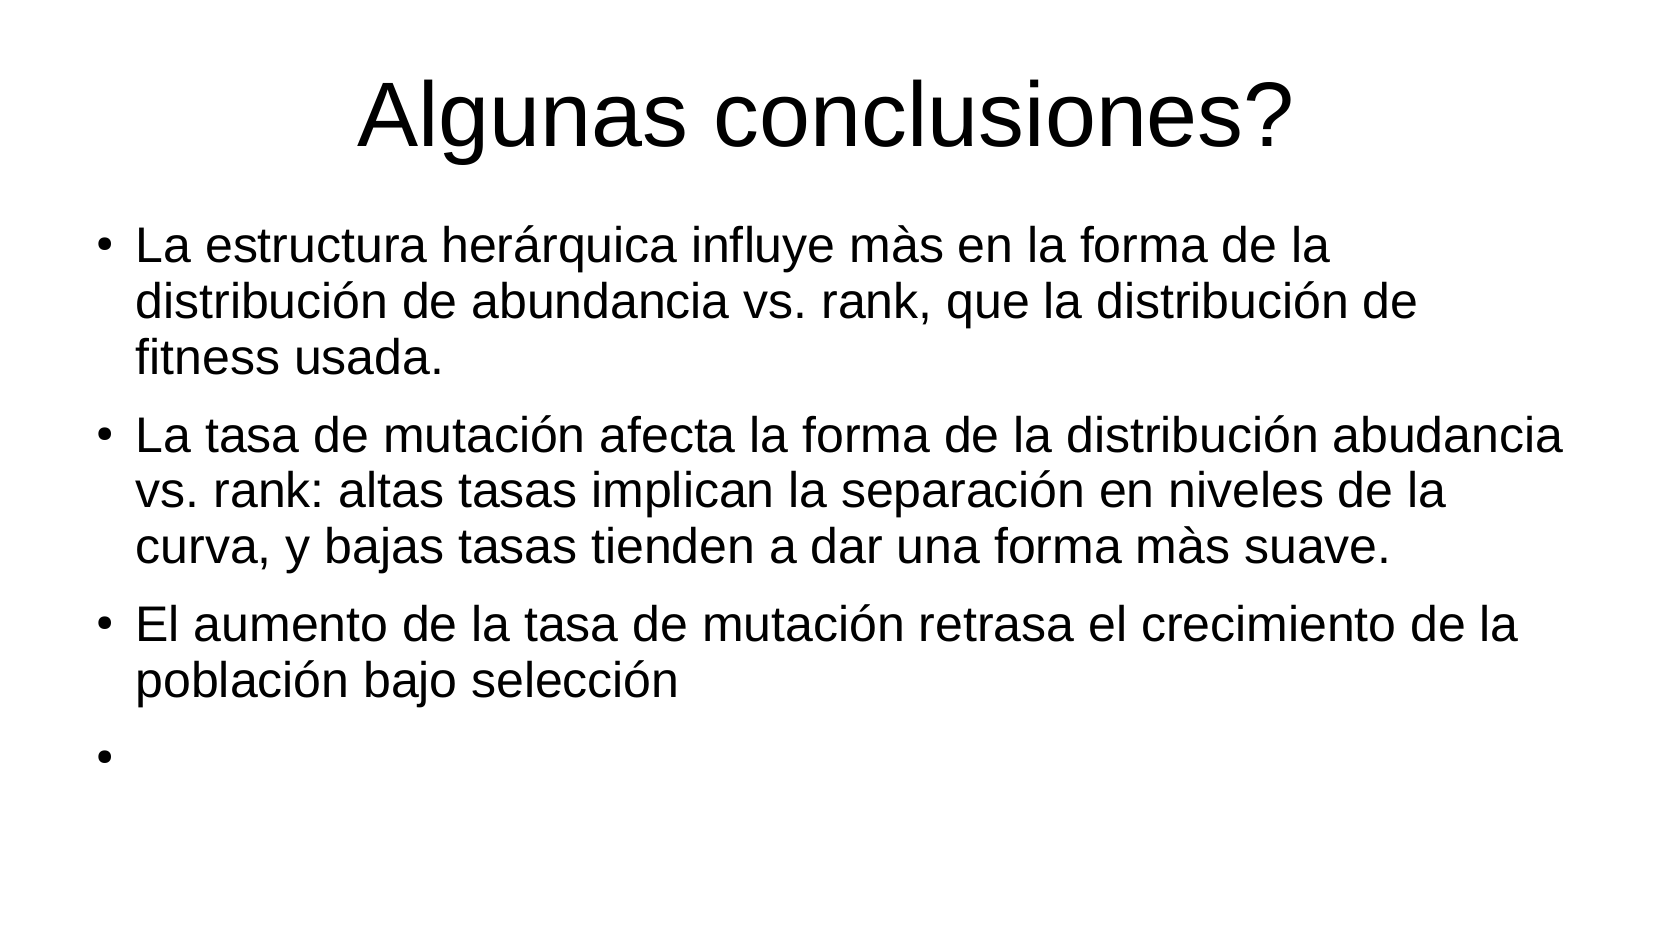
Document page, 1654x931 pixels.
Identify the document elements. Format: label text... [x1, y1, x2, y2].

title Algunas conclusiones? [82, 37, 1571, 193]
list La estructura herárquica influye màs en la forma de la distribución de abundancia vs. rank, que la distribución de fitness usada. La tasa de mutación afecta la forma de la distribución abudancia vs. rank: altas tasas implican la separación en niveles de la curva, y bajas tasas tienden a dar una forma màs suave. El aumento de la tasa de mutación retrasa el crecimiento de la población bajo selección [82, 217, 1571, 758]
